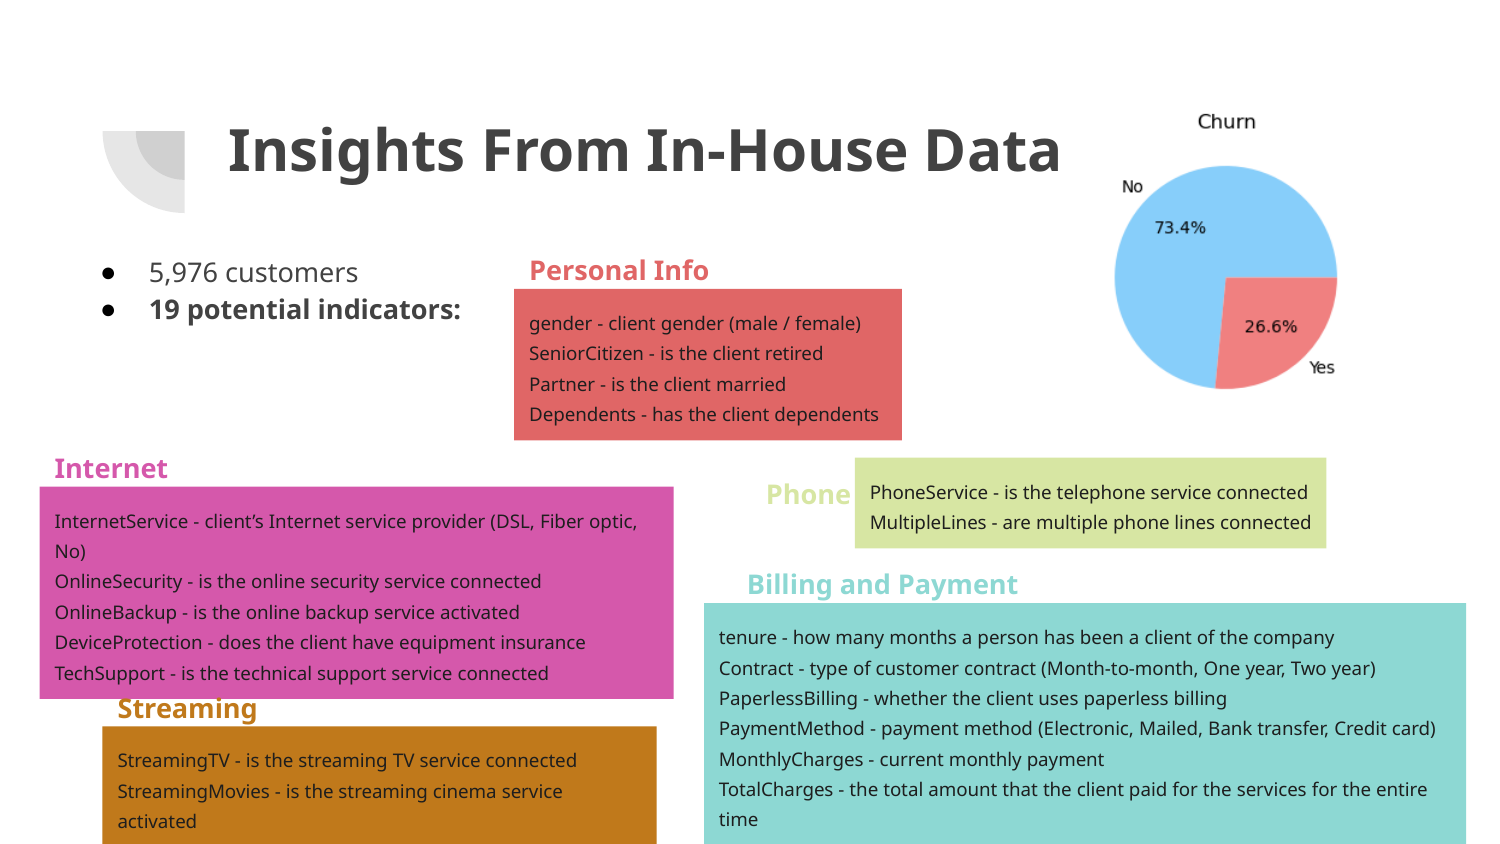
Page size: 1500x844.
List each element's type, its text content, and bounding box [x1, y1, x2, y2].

text_box gender - client gender (male / female) SeniorCitizen - is the client retired Partner - is the client married Dependents - has the client dependents [514, 288, 902, 441]
text_box InternetService - client’s Internet service provider (DSL, Fiber optic, No) OnlineSecurity - is the online security service connected OnlineBackup - is the online backup service activated DeviceProtection - does the client have equipment insurance TechSupport - is the technical support service connected [39, 486, 674, 699]
list 5,976 customers 19 potential indicators: [59, 235, 916, 447]
picture [1075, 102, 1377, 429]
text_box Phone [743, 461, 1123, 525]
text_box Billing and Payment Profile [731, 552, 1111, 648]
text_box Internet [39, 436, 360, 499]
text_box Personal Info [514, 238, 893, 301]
text_box tenure - how many months a person has been a client of the company Contract - type of customer contract (Month-to-month, One year, Two year) PaperlessBilling - whether the client uses paperless billing PaymentMethod - payment method (Electronic, Mailed, Bank transfer, Credit card) MonthlyCharges - current monthly payment TotalCharges - the total amount that the client paid for the services for the entire time [704, 603, 1467, 844]
text_box Streaming [102, 676, 482, 740]
text_box StreamingTV - is the streaming TV service connected StreamingMovies - is the streaming cinema service activated [102, 726, 657, 844]
text_box PhoneService - is the telephone service connected MultipleLines - are multiple phone lines connected [854, 457, 1327, 549]
title Insights From In-House Data [213, 98, 1368, 263]
